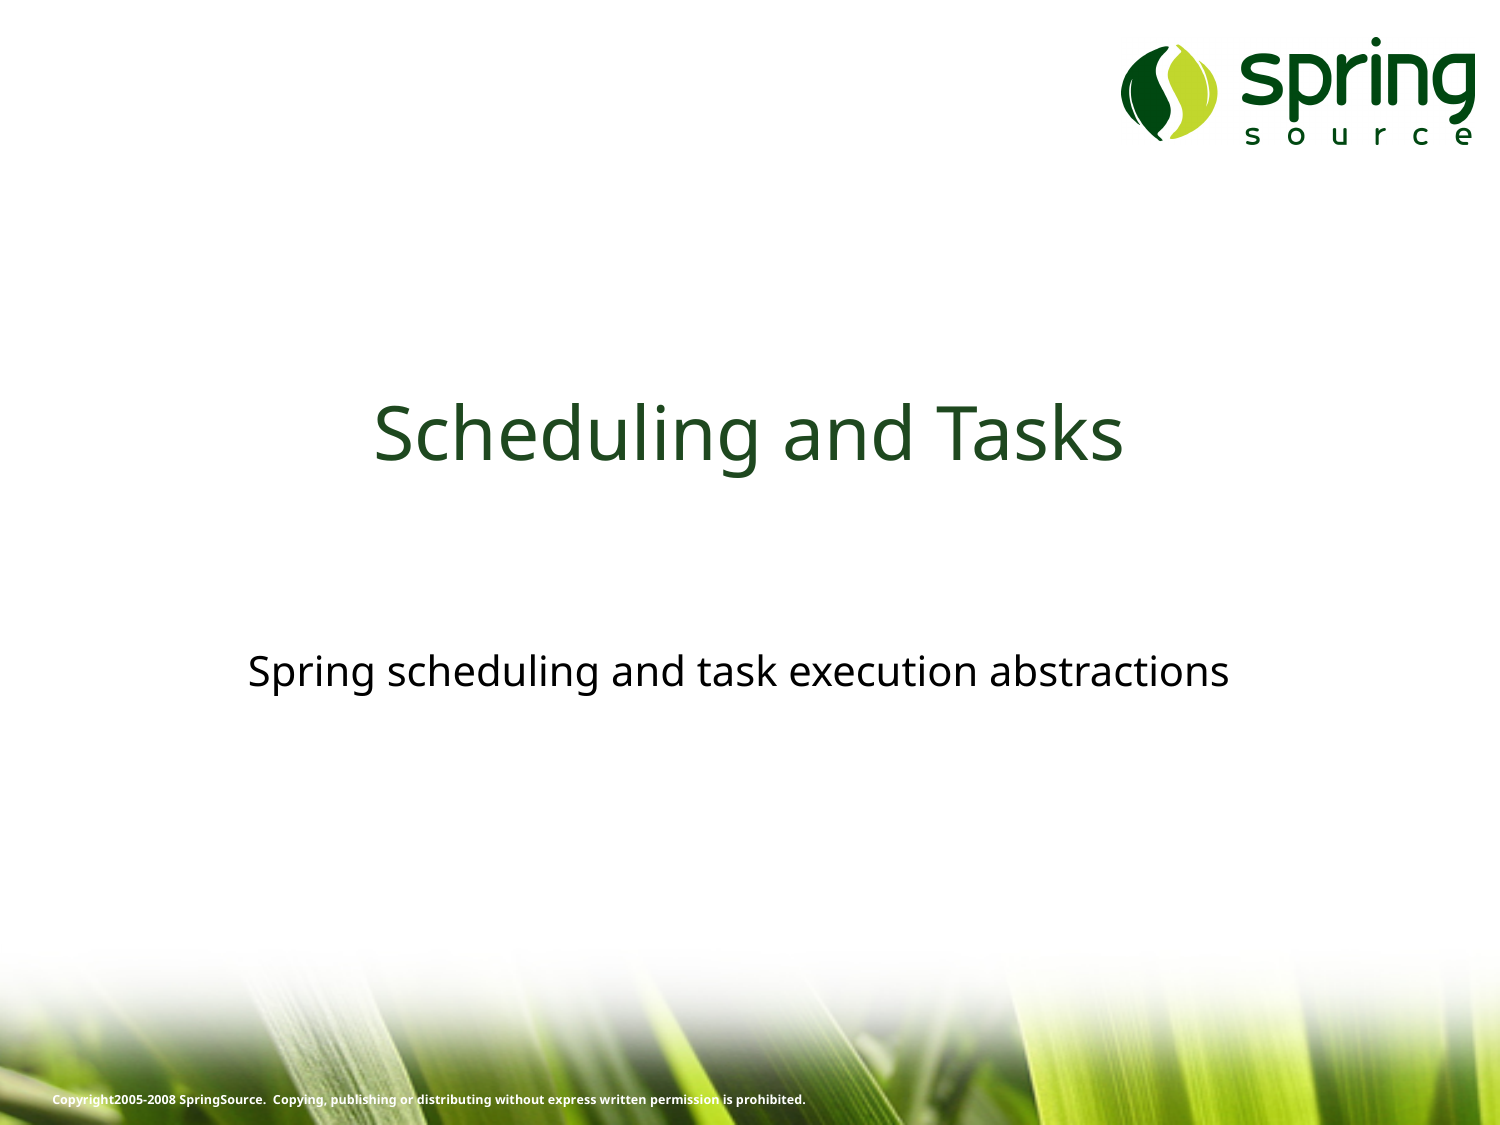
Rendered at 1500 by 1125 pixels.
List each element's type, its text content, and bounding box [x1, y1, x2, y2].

picture [0, 944, 1500, 1125]
picture [1121, 37, 1475, 145]
title Scheduling and Tasks [112, 337, 1388, 526]
subtitle Spring scheduling and task execution abstractions [214, 499, 1265, 788]
